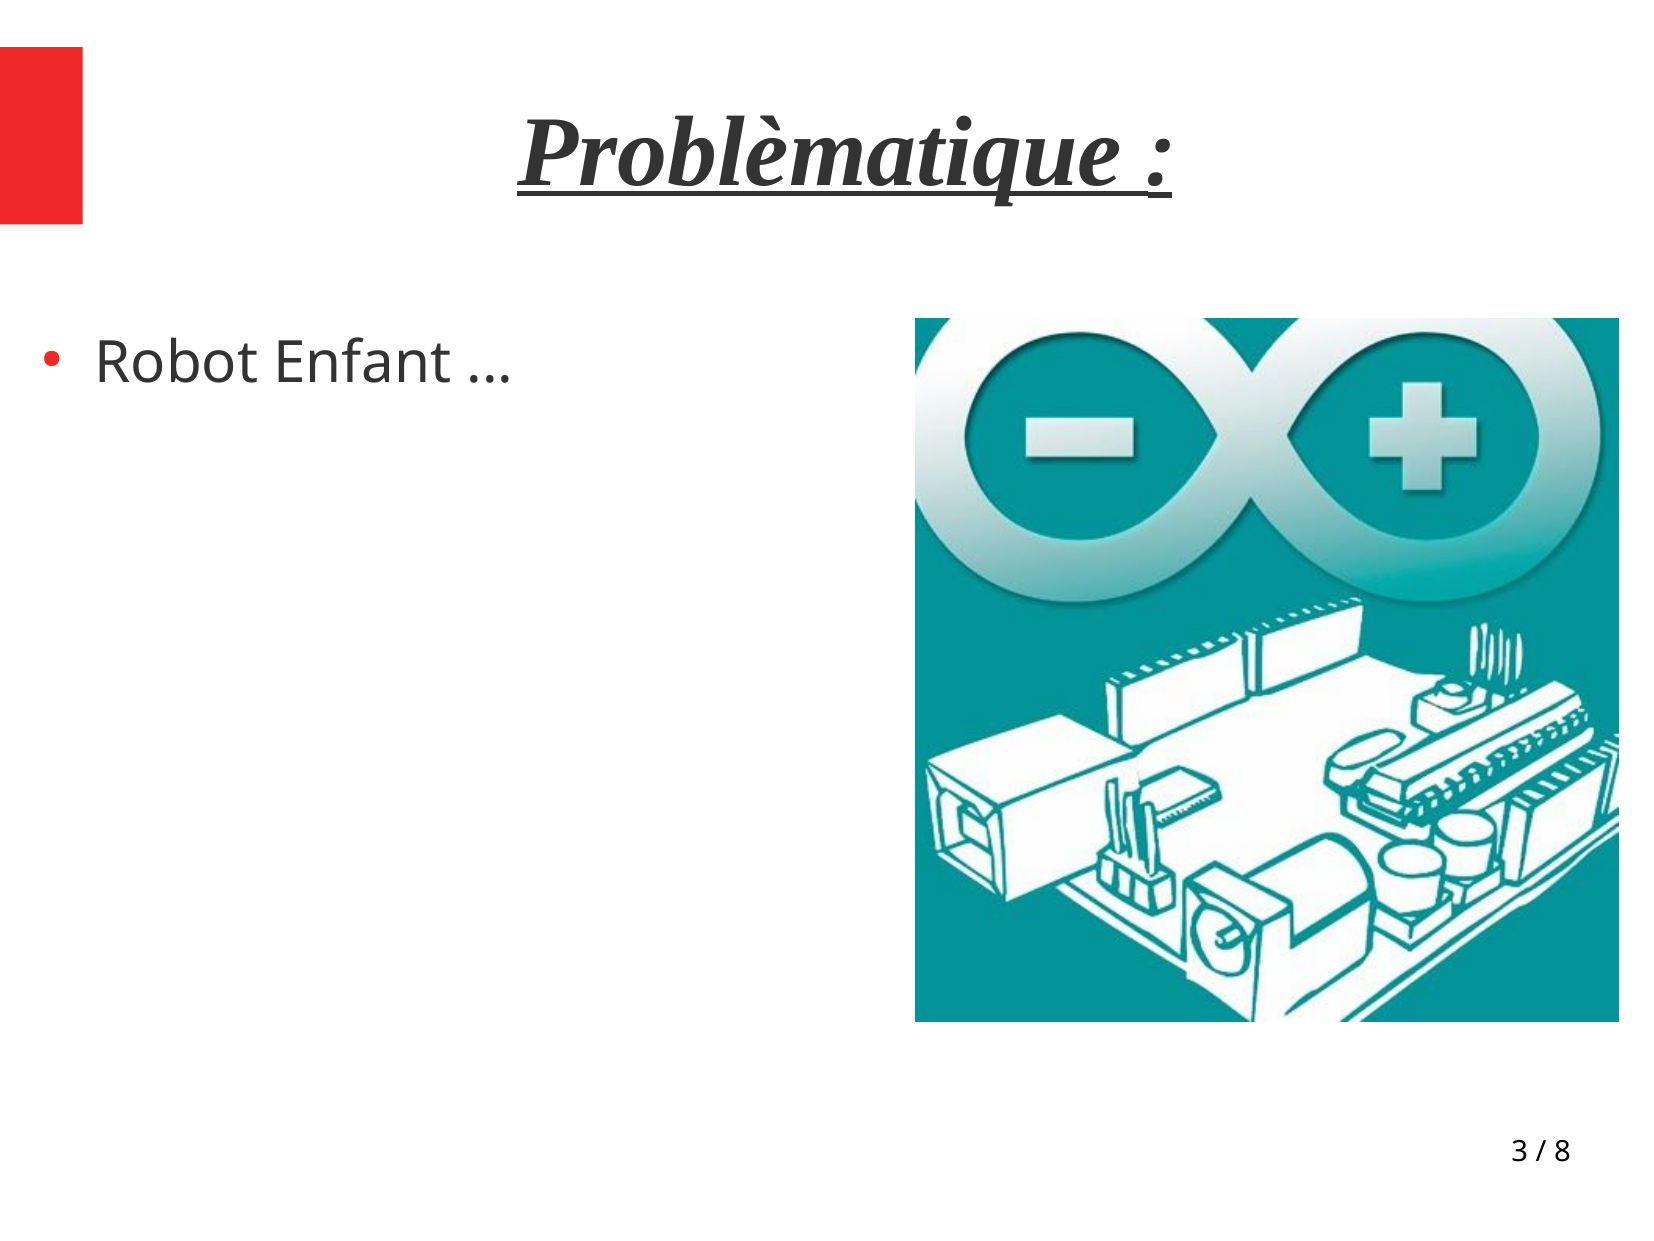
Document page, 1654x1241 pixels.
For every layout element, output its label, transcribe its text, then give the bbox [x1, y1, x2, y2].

list Robot Enfant ... [23, 320, 863, 1040]
title Problèmatique : [118, 49, 1571, 257]
picture [915, 318, 1619, 1022]
